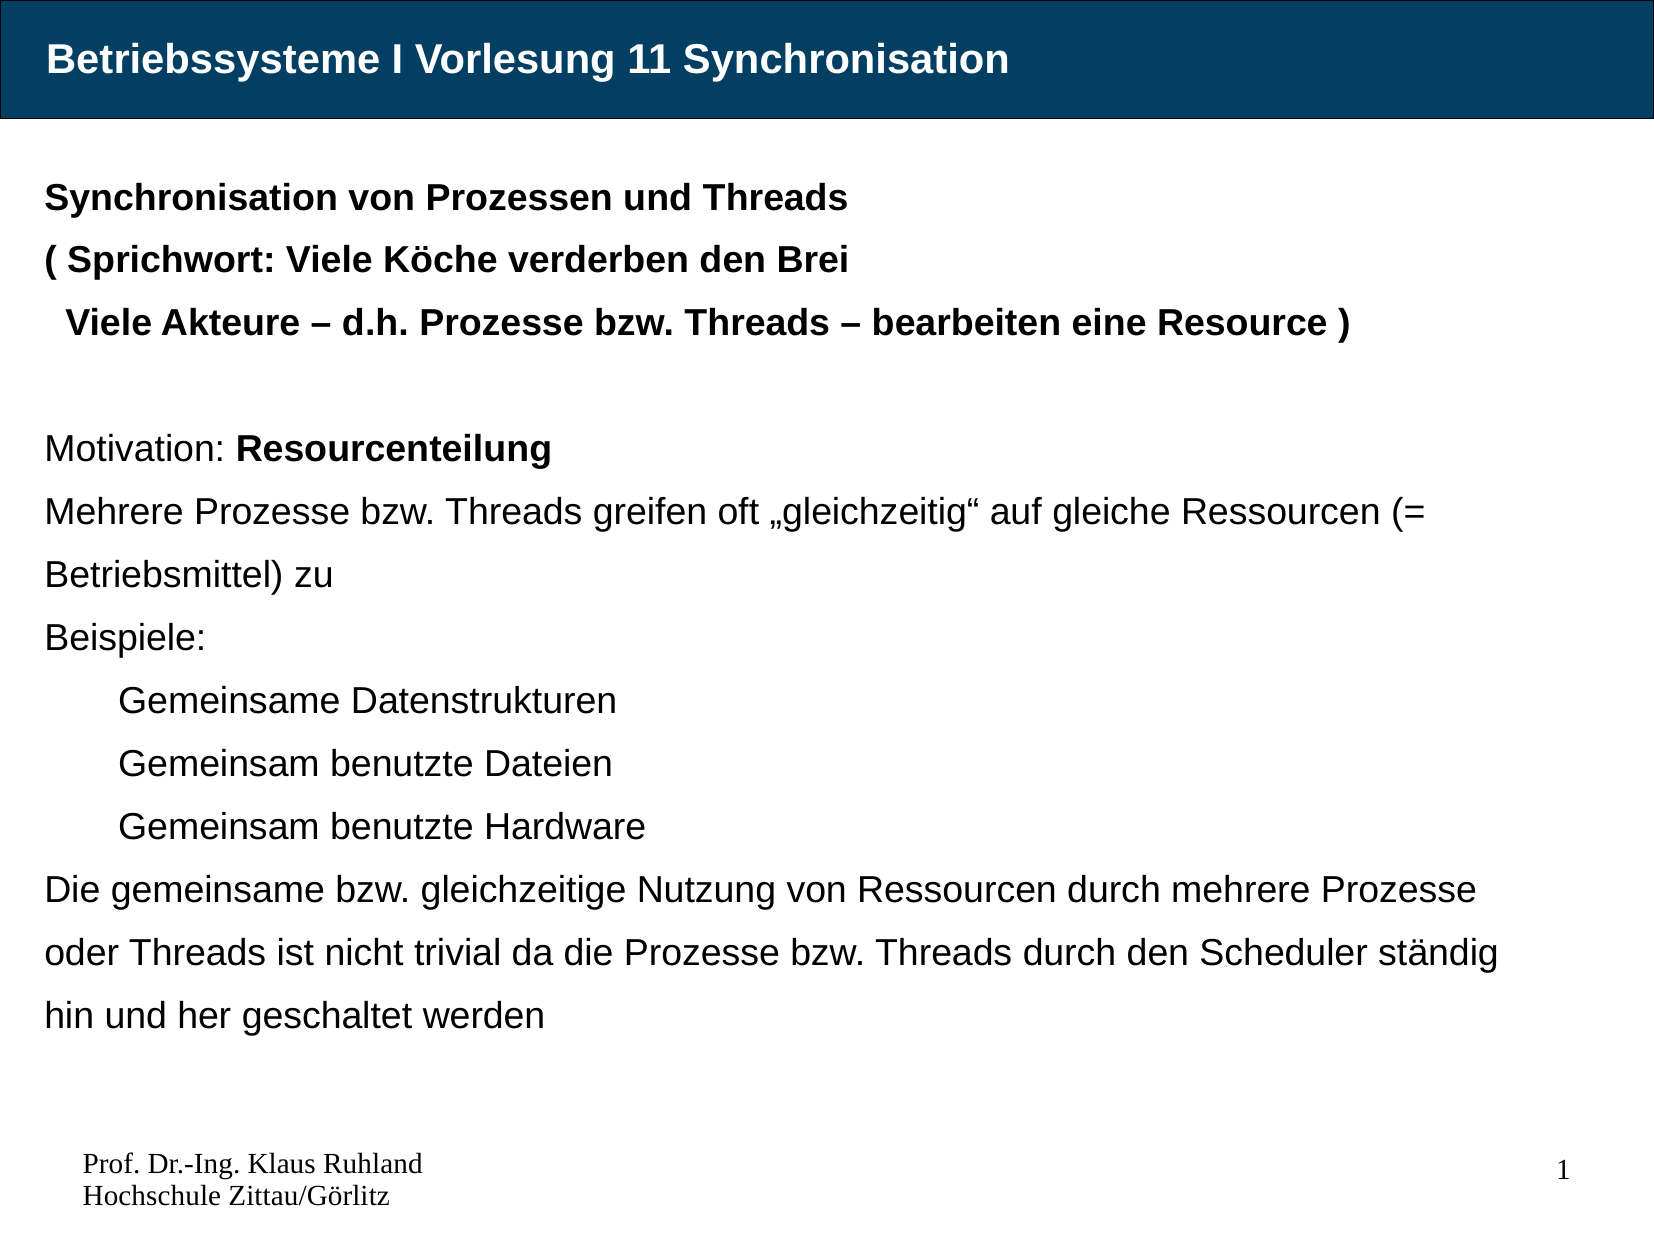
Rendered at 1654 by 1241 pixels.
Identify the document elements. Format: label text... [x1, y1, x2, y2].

text_box Synchronisation von Prozessen und Threads ( Sprichwort: Viele Köche verderben den Brei Viele Akteure – d.h. Prozesse bzw. Threads – bearbeiten eine Resource ) Motivation: Resourcenteilung Mehrere Prozesse bzw. Threads greifen oft „gleichzeitig“ auf gleiche Ressourcen (= Betriebsmittel) zu Beispiele: Gemeinsame Datenstrukturen Gemeinsam benutzte Dateien Gemeinsam benutzte Hardware Die gemeinsame bzw. gleichzeitige Nutzung von Ressourcen durch mehrere Prozesse oder Threads ist nicht trivial da die Prozesse bzw. Threads durch den Scheduler ständig hin und her geschaltet werden [29, 147, 1565, 1121]
